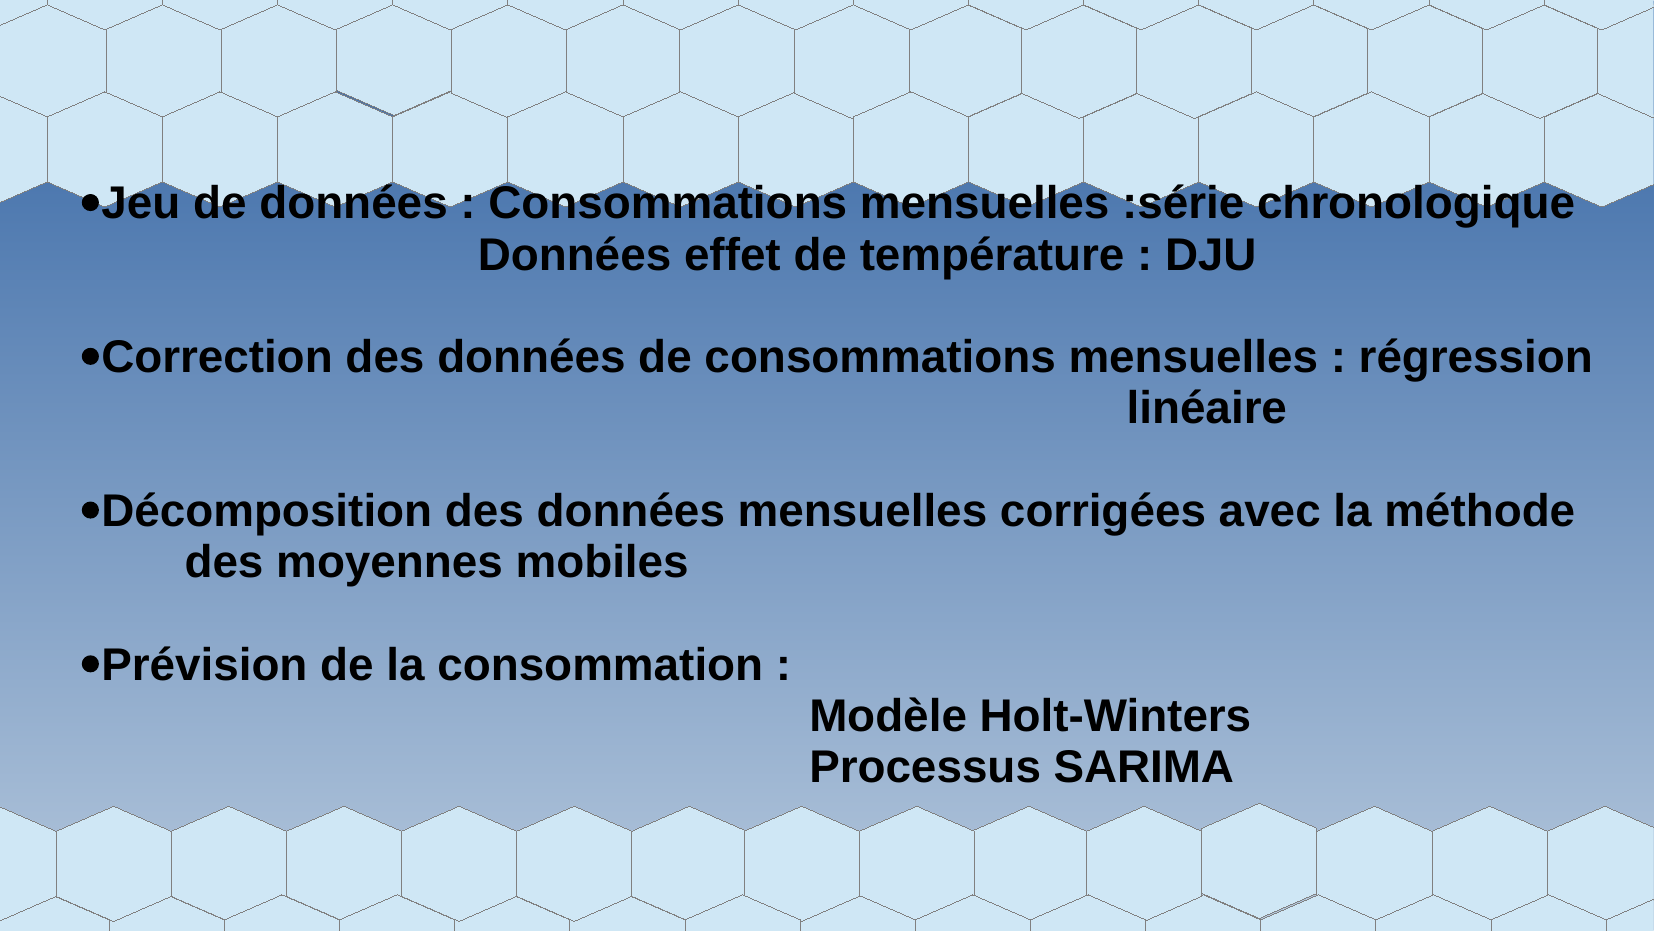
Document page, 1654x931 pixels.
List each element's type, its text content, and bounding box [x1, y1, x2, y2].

subtitle Jeu de données : Consommations mensuelles :série chronologique Données effet de température : DJU Correction des données de consommations mensuelles : régression linéaire Décomposition des données mensuelles corrigées avec la méthode des moyennes mobiles Prévision de la consommation : Modèle Holt-Winters Processus SARIMA [82, 177, 1625, 931]
